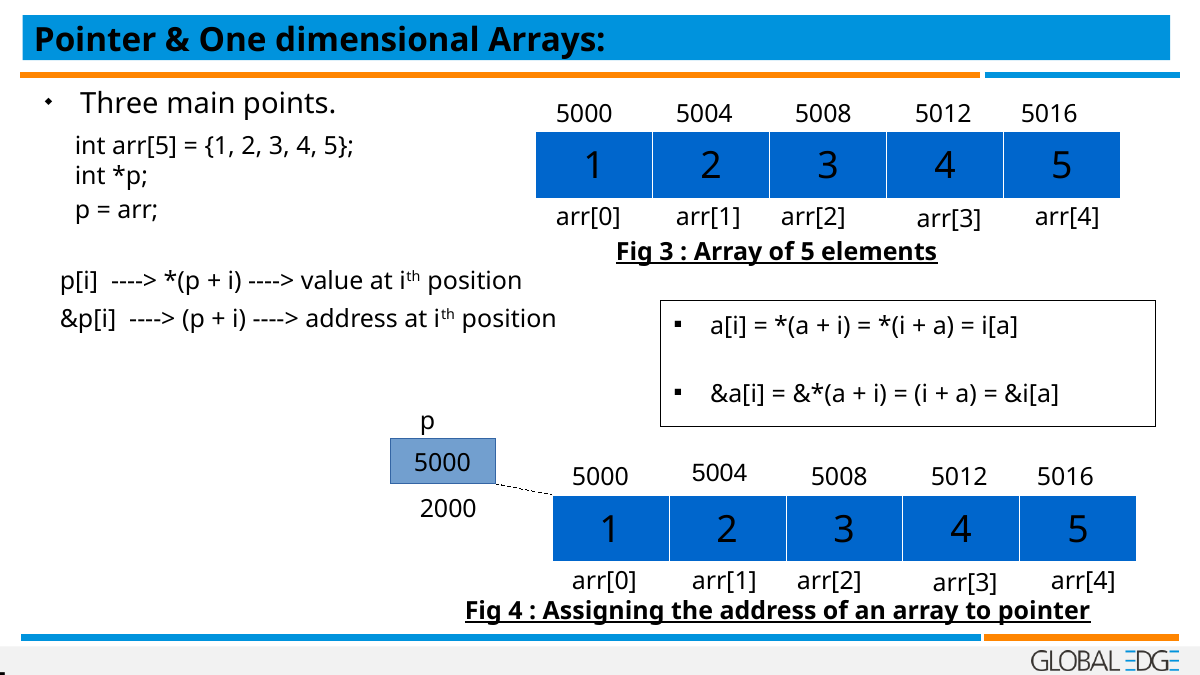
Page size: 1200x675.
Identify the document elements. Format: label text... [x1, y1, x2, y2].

text_box p [405, 395, 481, 438]
text_box arr[3] [901, 193, 1006, 225]
text_box 5008 [796, 451, 901, 496]
text_box 5000 [541, 88, 646, 133]
text_box arr[2] [766, 191, 871, 225]
table_header 2 [653, 132, 769, 198]
text_box Three main points. [30, 75, 466, 125]
table_header 3 [770, 132, 886, 198]
text_box arr[1] [661, 191, 766, 225]
text_box a[i] = *(a + i) = *(i + a) = i[a] &a[i] = &*(a + i) = (i + a) = &i[a] [660, 300, 1156, 427]
text_box Pointer & One dimensional Arrays: [22, 15, 1171, 61]
text_box 5008 [780, 88, 884, 133]
table_header 1 [553, 496, 669, 561]
table_header 1 [536, 165, 652, 198]
table_header 2 [670, 496, 786, 561]
text_box arr[0] [557, 555, 662, 585]
text_box 5000 [557, 451, 662, 496]
text_box p[i] ----> *(p + i) ----> value at ith position &p[i] ----> (p + i) ----> address at ith position [45, 255, 796, 338]
text_box int arr[5] = {1, 2, 3, 4, 5}; [60, 120, 706, 165]
text_box 2000 [405, 483, 526, 528]
text_box Fig 4 : Assigning the address of an array to pointer [450, 585, 1200, 659]
text_box Fig 3 : Array of 5 elements [601, 225, 1200, 270]
table_header 5 [1004, 132, 1120, 198]
text_box arr[1] [677, 555, 782, 585]
text_box 5004 [677, 451, 782, 495]
text_box 5004 [661, 88, 766, 133]
text_box arr[4] [1020, 191, 1124, 225]
text_box 5016 [1006, 88, 1111, 133]
text_box 5012 [900, 88, 1004, 133]
text_box int *p; p = arr; [60, 150, 241, 224]
text_box 5016 [1022, 451, 1127, 496]
table_header 3 [787, 496, 902, 561]
text_box 5012 [916, 451, 1021, 496]
text_box arr[0] [541, 191, 646, 236]
text_box arr[2] [782, 555, 887, 585]
table_header 4 [887, 132, 1003, 198]
table_header 5 [1020, 496, 1136, 561]
table_header 4 [903, 496, 1019, 561]
text_box arr[4] [1036, 555, 1141, 585]
text_box 5000 [390, 438, 496, 484]
text_box arr[3] [917, 556, 1022, 585]
picture [1031, 659, 1179, 671]
